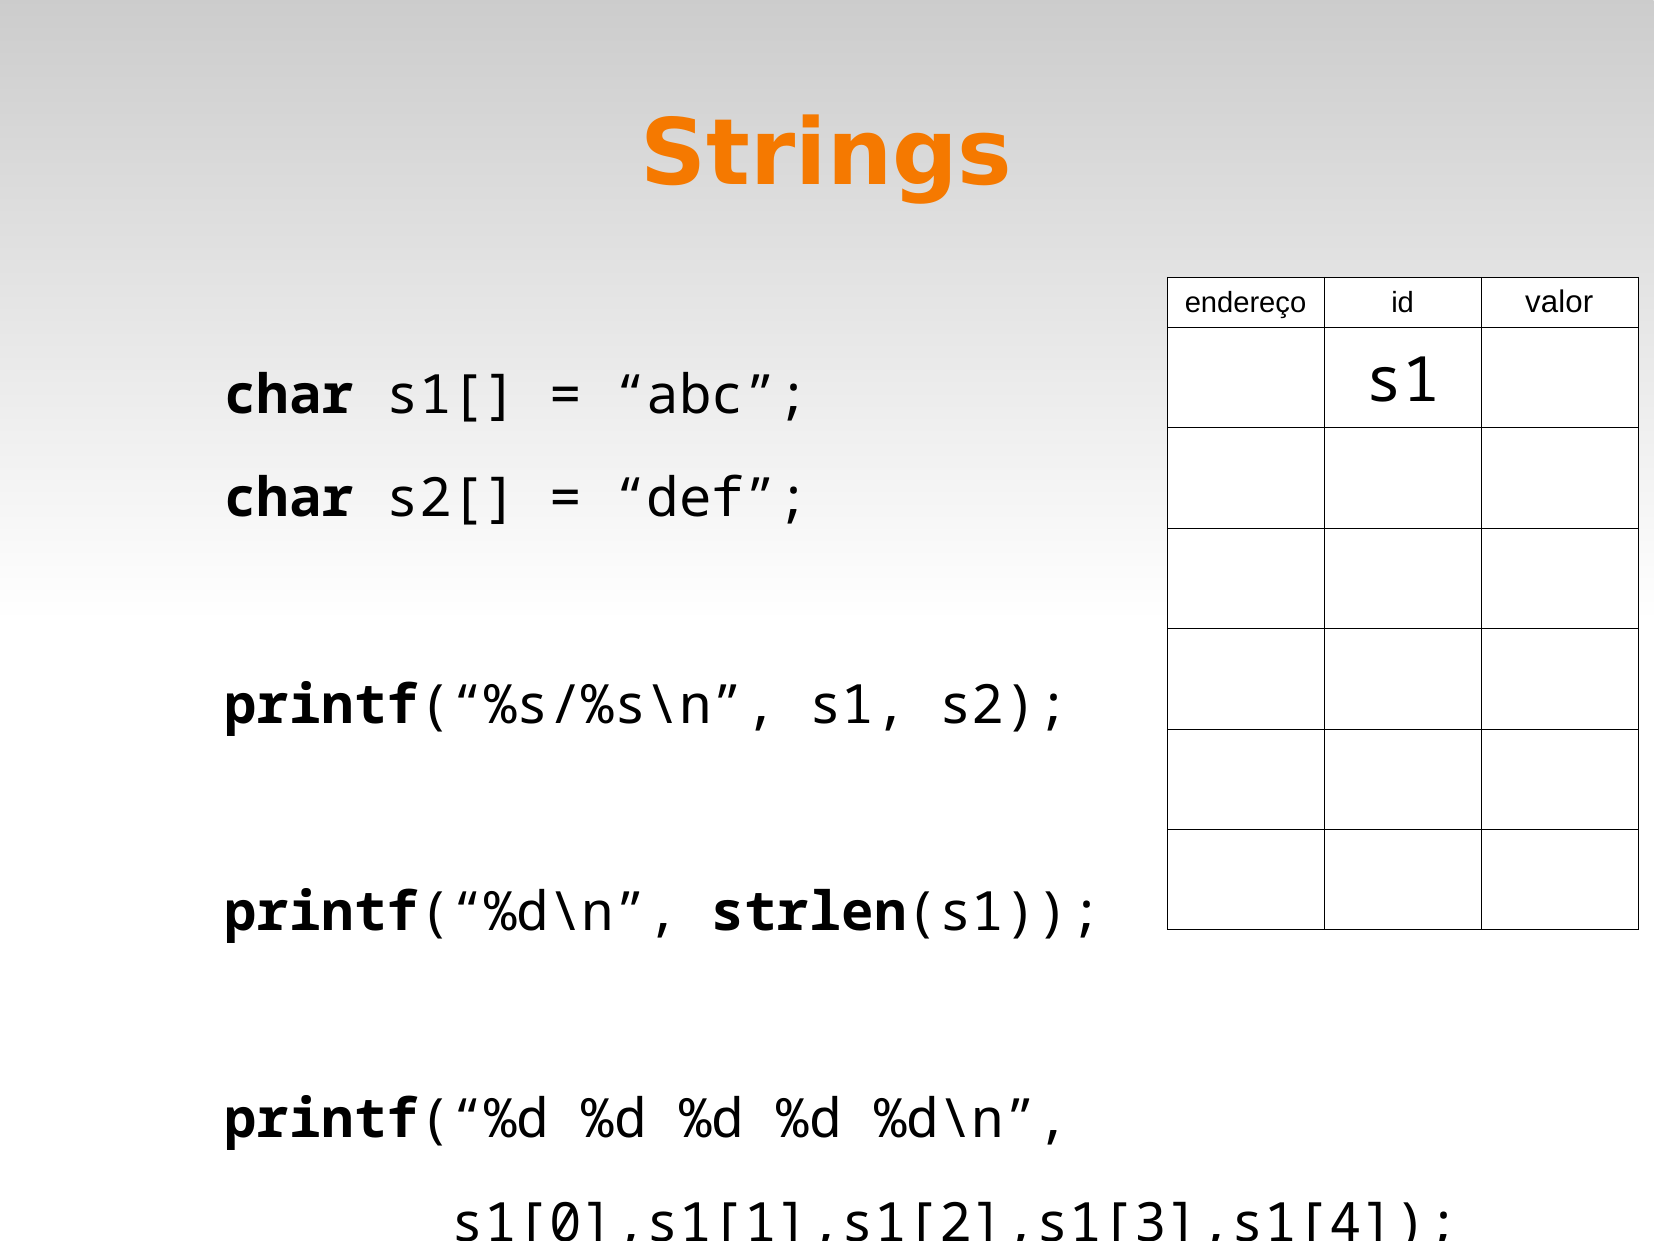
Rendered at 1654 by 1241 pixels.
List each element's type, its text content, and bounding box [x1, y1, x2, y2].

table_cell [1168, 529, 1324, 628]
table_cell [1168, 428, 1324, 528]
table_cell [1325, 629, 1481, 729]
table_header valor [1482, 278, 1638, 327]
table_cell [1325, 428, 1481, 528]
table_cell [1168, 830, 1324, 929]
table_cell [1482, 328, 1638, 427]
title Strings [82, 49, 1571, 257]
table_cell [1482, 428, 1638, 528]
table_cell [1168, 629, 1324, 729]
table_cell [1325, 830, 1481, 929]
table_cell [1482, 529, 1638, 628]
table_header endereço [1168, 278, 1324, 327]
table_cell [1482, 730, 1638, 829]
table_cell [1325, 730, 1481, 829]
table_cell [1482, 830, 1638, 929]
table_cell [1325, 529, 1481, 628]
table_cell [1168, 328, 1324, 427]
table_cell [1482, 629, 1638, 729]
table_cell s1 [1325, 328, 1481, 427]
list char s1[] = “abc”; char s2[] = “def”; printf(“%s/%s\n”, s1, s2); printf(“%d\n”, strlen(s1)); printf(“%d %d %d %d %d\n”, s1[0],s1[1],s1[2],s1[3],s1[4]); [82, 355, 1638, 1189]
table_cell [1168, 730, 1324, 829]
table_header id [1325, 278, 1481, 327]
